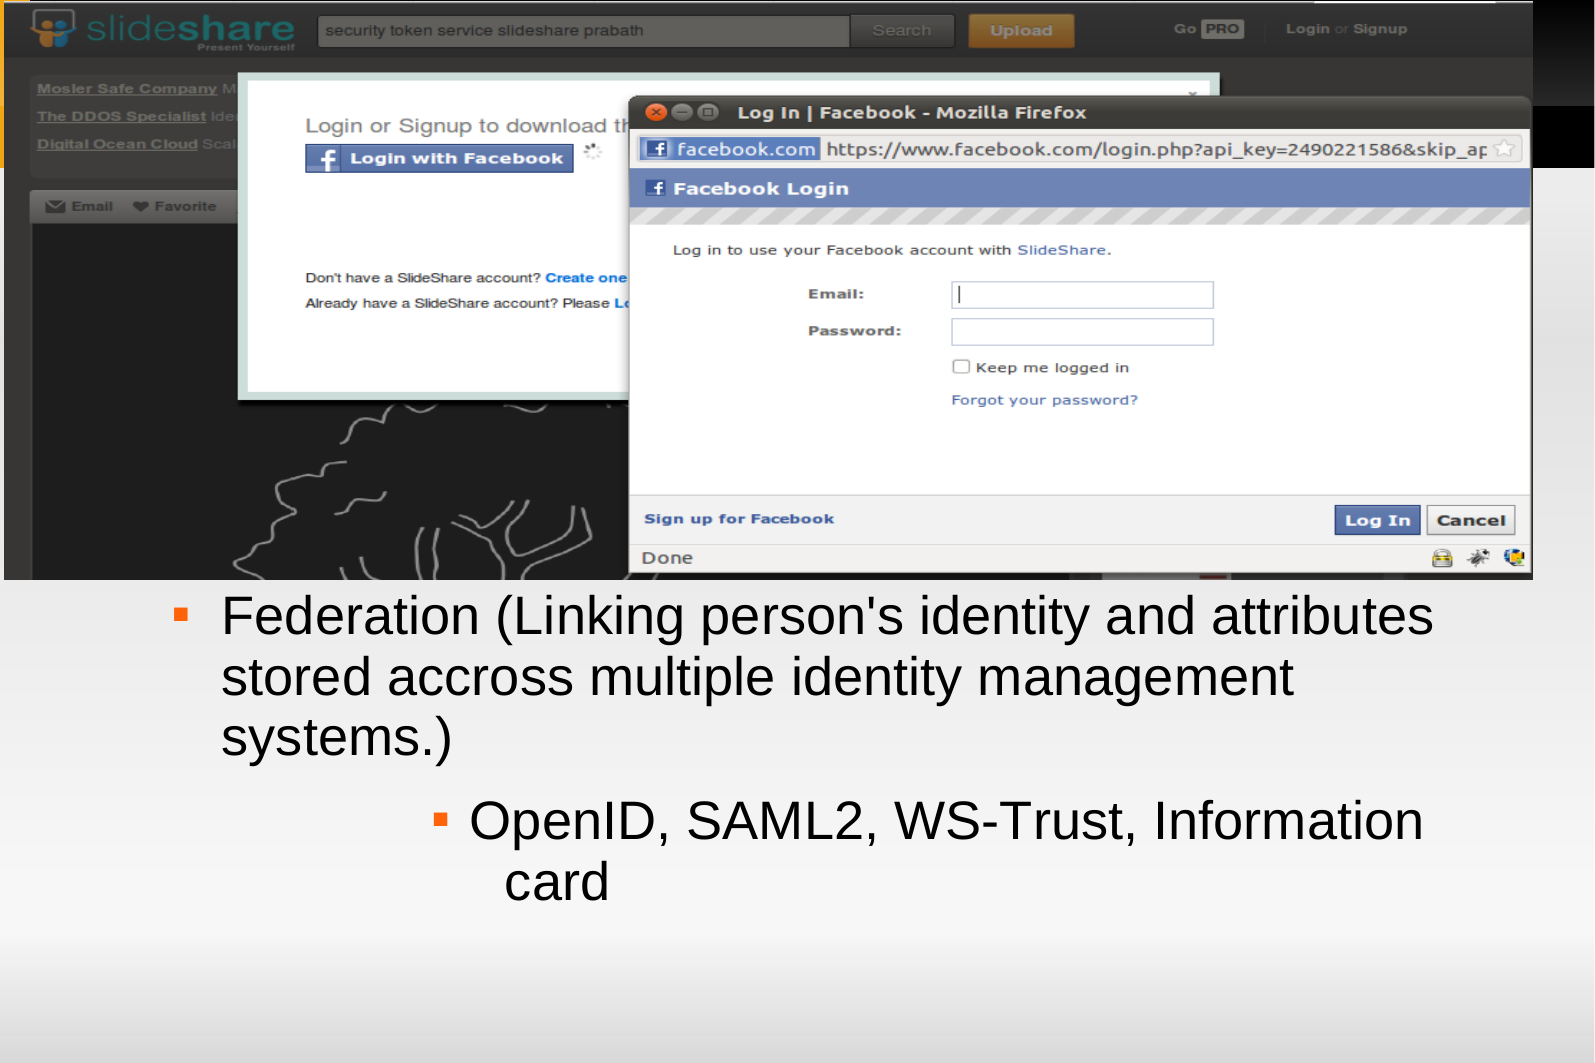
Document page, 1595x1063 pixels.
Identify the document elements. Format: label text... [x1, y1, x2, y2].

list Federation (Linking person's identity and attributes stored accross multiple identity management systems.) OpenID, SAML2, WS-Trust, Information card [79, 580, 1515, 936]
picture [0, 0, 1595, 1063]
